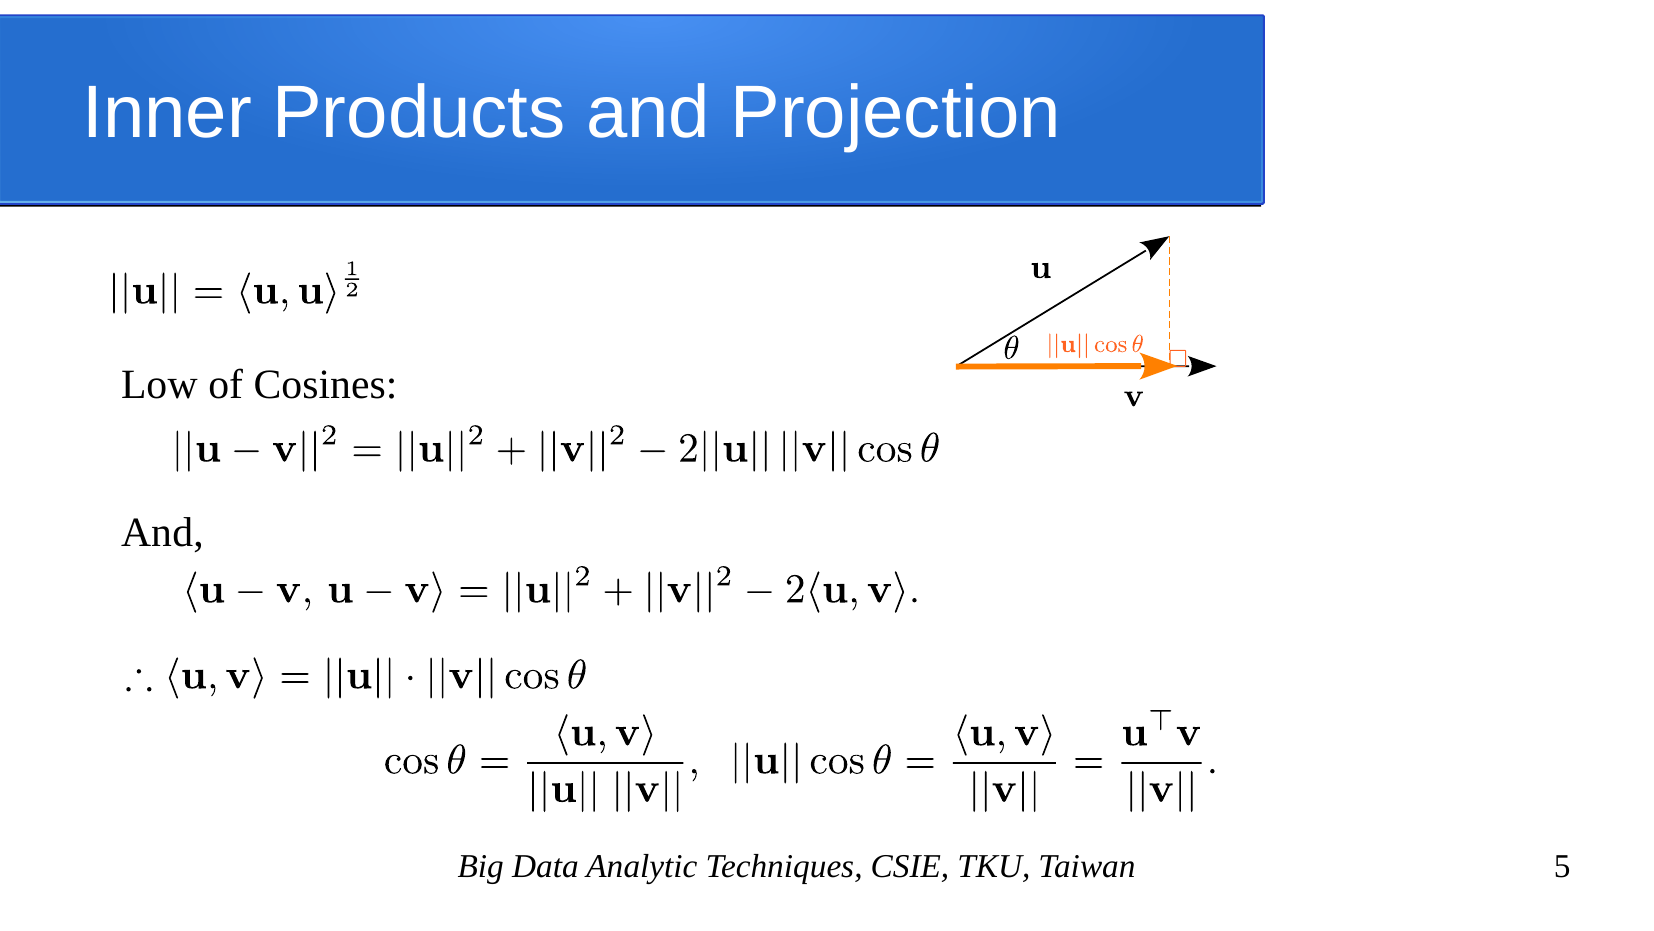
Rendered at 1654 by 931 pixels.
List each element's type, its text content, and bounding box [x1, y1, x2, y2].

picture [1123, 391, 1143, 407]
text_box Low of Cosines: [106, 354, 485, 416]
picture [383, 710, 1215, 813]
title Inner Products and Projection [82, 35, 1235, 189]
picture [1003, 335, 1019, 360]
picture [125, 657, 586, 699]
picture [1167, 348, 1188, 368]
picture [1028, 261, 1052, 280]
picture [106, 259, 361, 316]
text_box And, [106, 501, 485, 564]
picture [171, 425, 939, 472]
picture [1045, 332, 1144, 360]
picture [182, 566, 917, 613]
